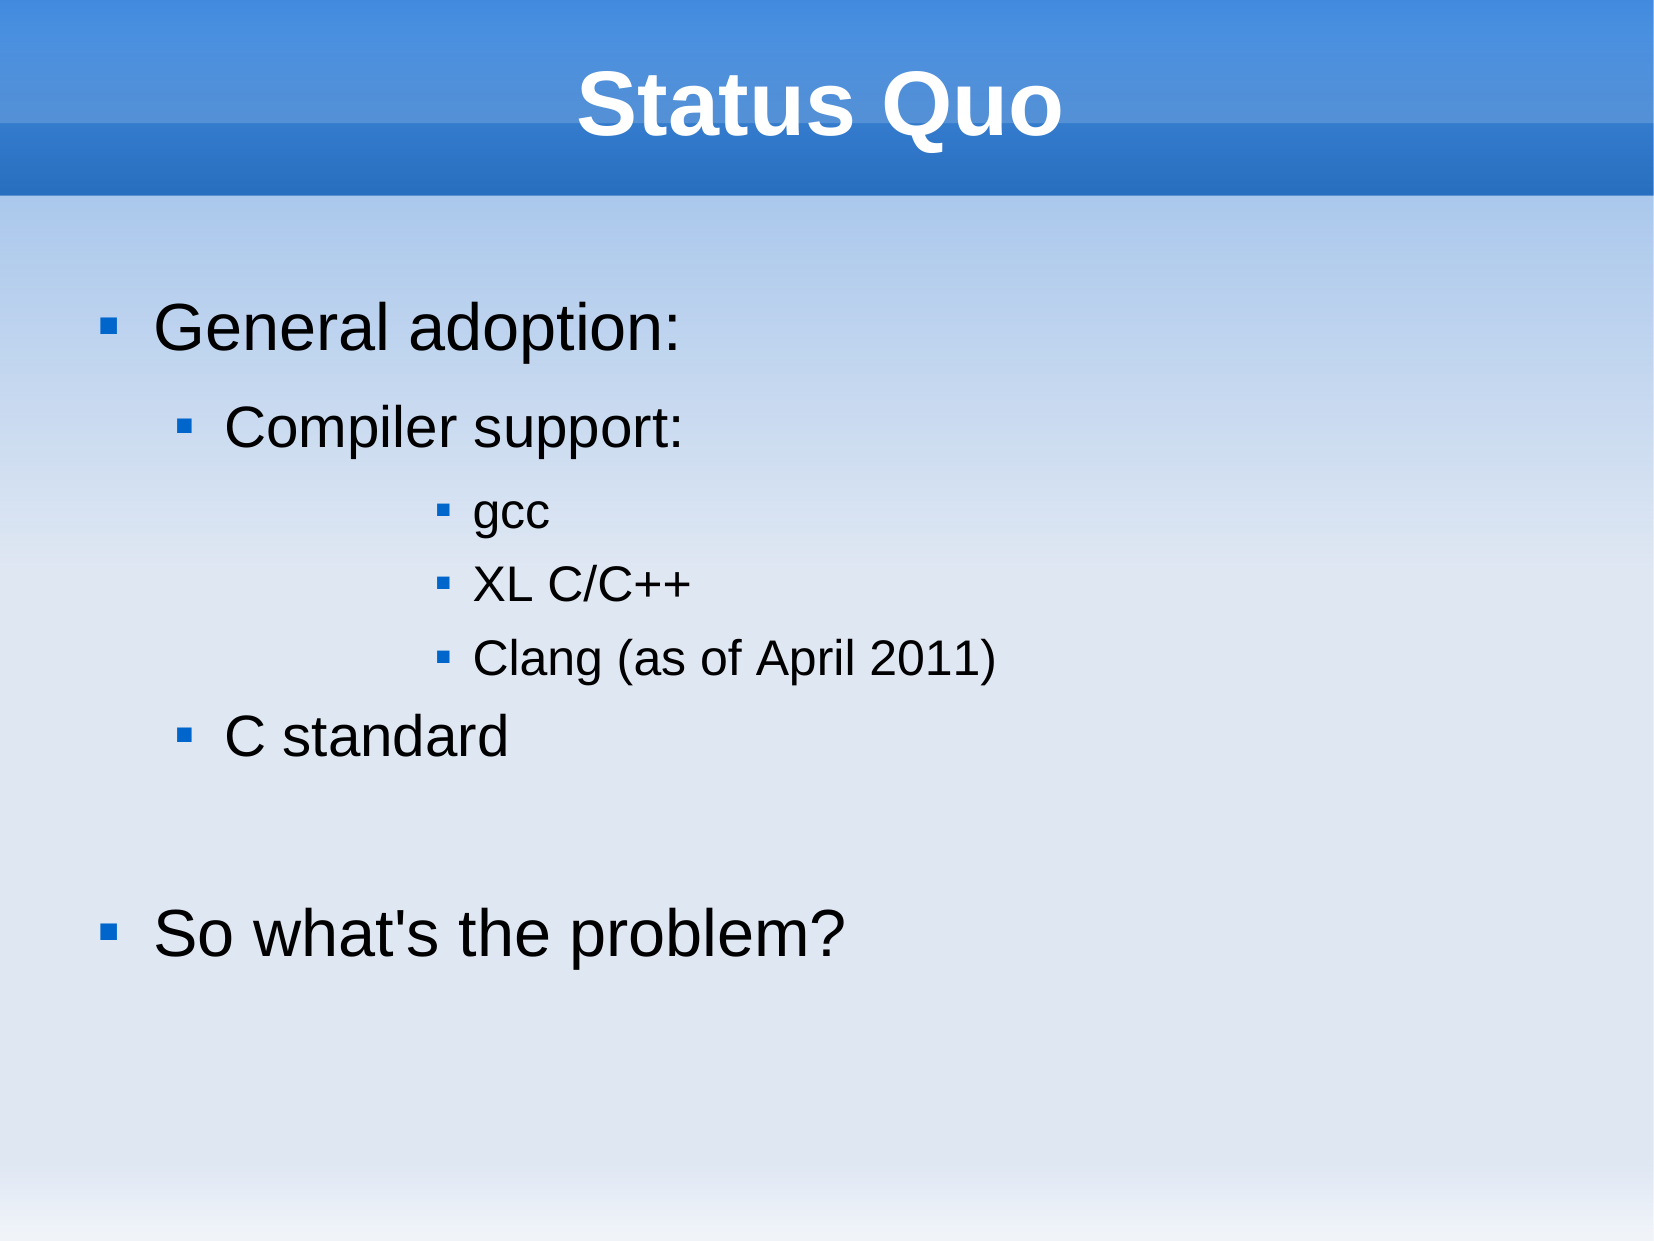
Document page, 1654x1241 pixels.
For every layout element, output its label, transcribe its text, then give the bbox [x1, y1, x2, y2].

list General adoption: Compiler support: gcc XL C/C++ Clang (as of April 2011) C standard So what's the problem? [82, 290, 1571, 1109]
picture [0, 0, 1654, 1241]
title Status Quo [76, 0, 1565, 208]
